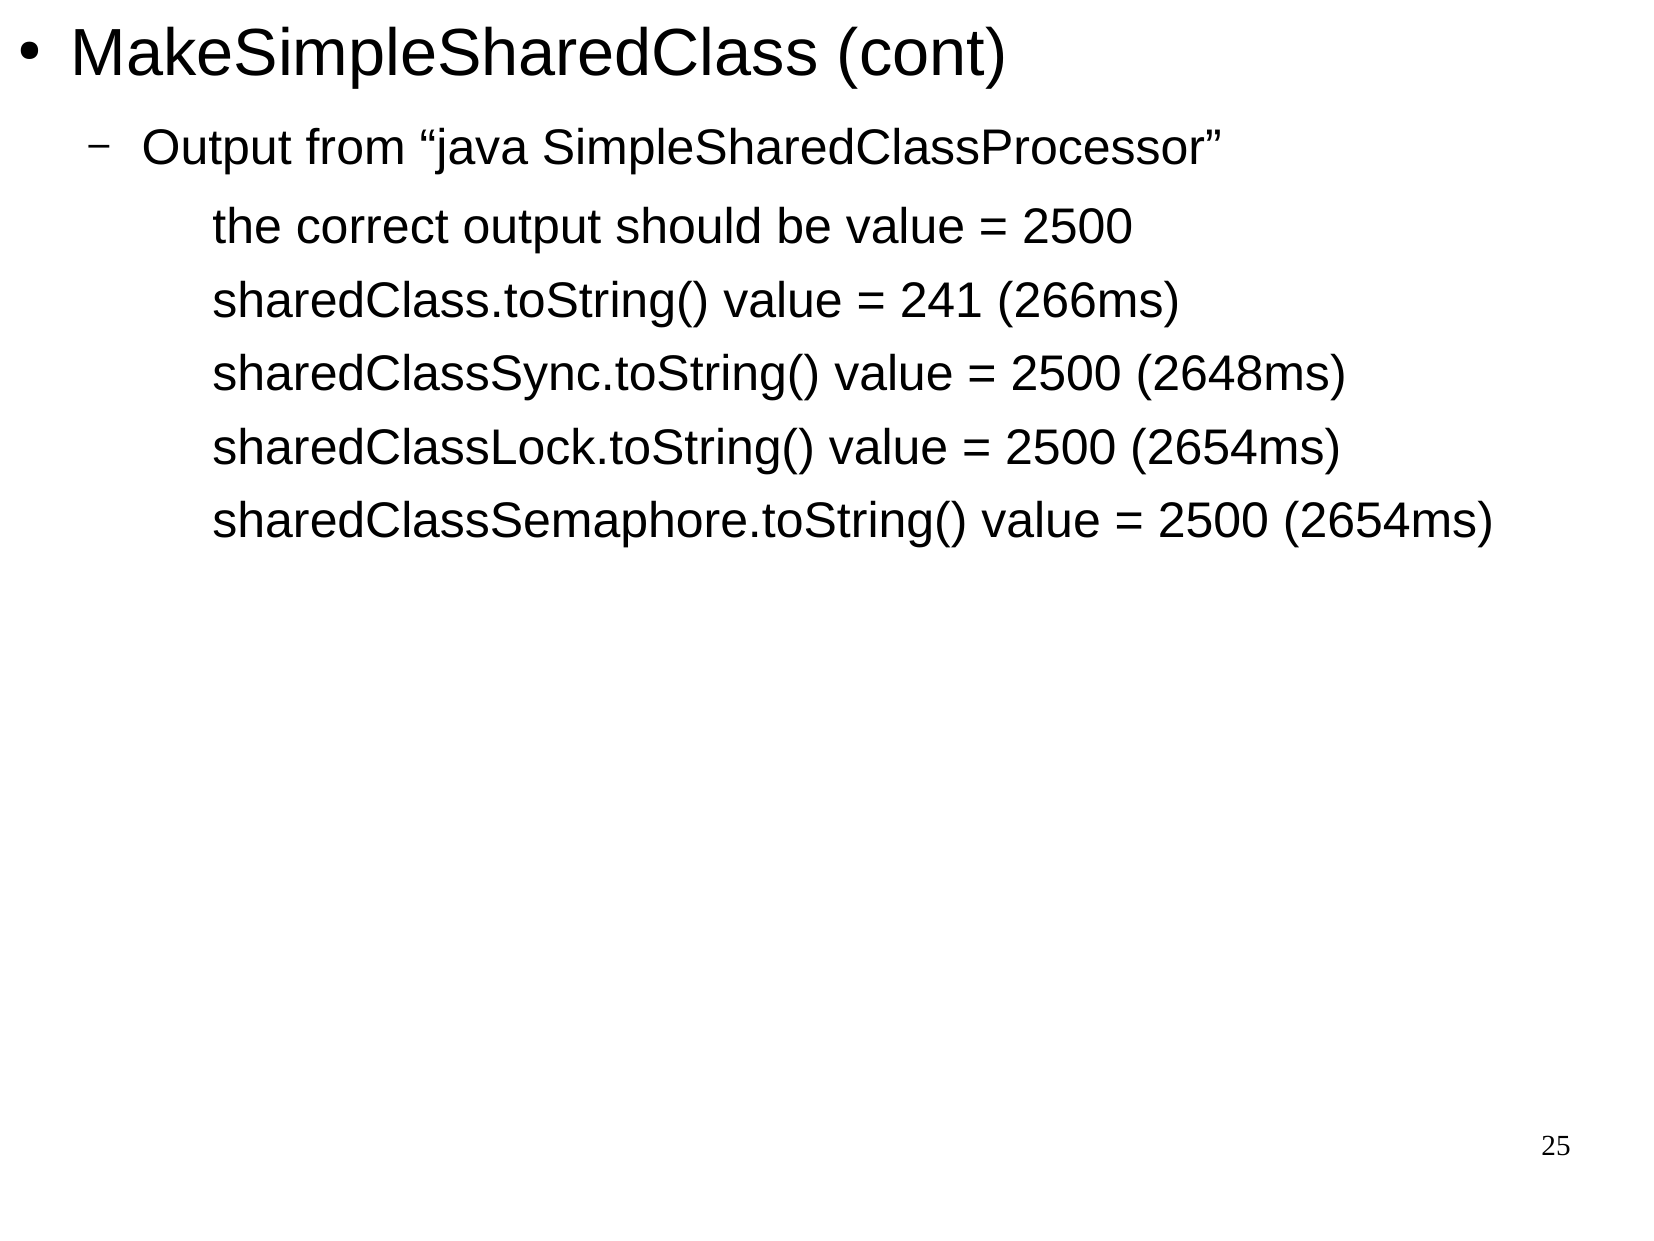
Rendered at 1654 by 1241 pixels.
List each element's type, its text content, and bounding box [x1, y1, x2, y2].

list MakeSimpleSharedClass (cont) Output from “java SimpleSharedClassProcessor” the correct output should be value = 2500 sharedClass.toString() value = 241 (266ms) sharedClassSync.toString() value = 2500 (2648ms) sharedClassLock.toString() value = 2500 (2654ms) sharedClassSemaphore.toString() value = 2500 (2654ms) [0, 15, 1654, 1239]
